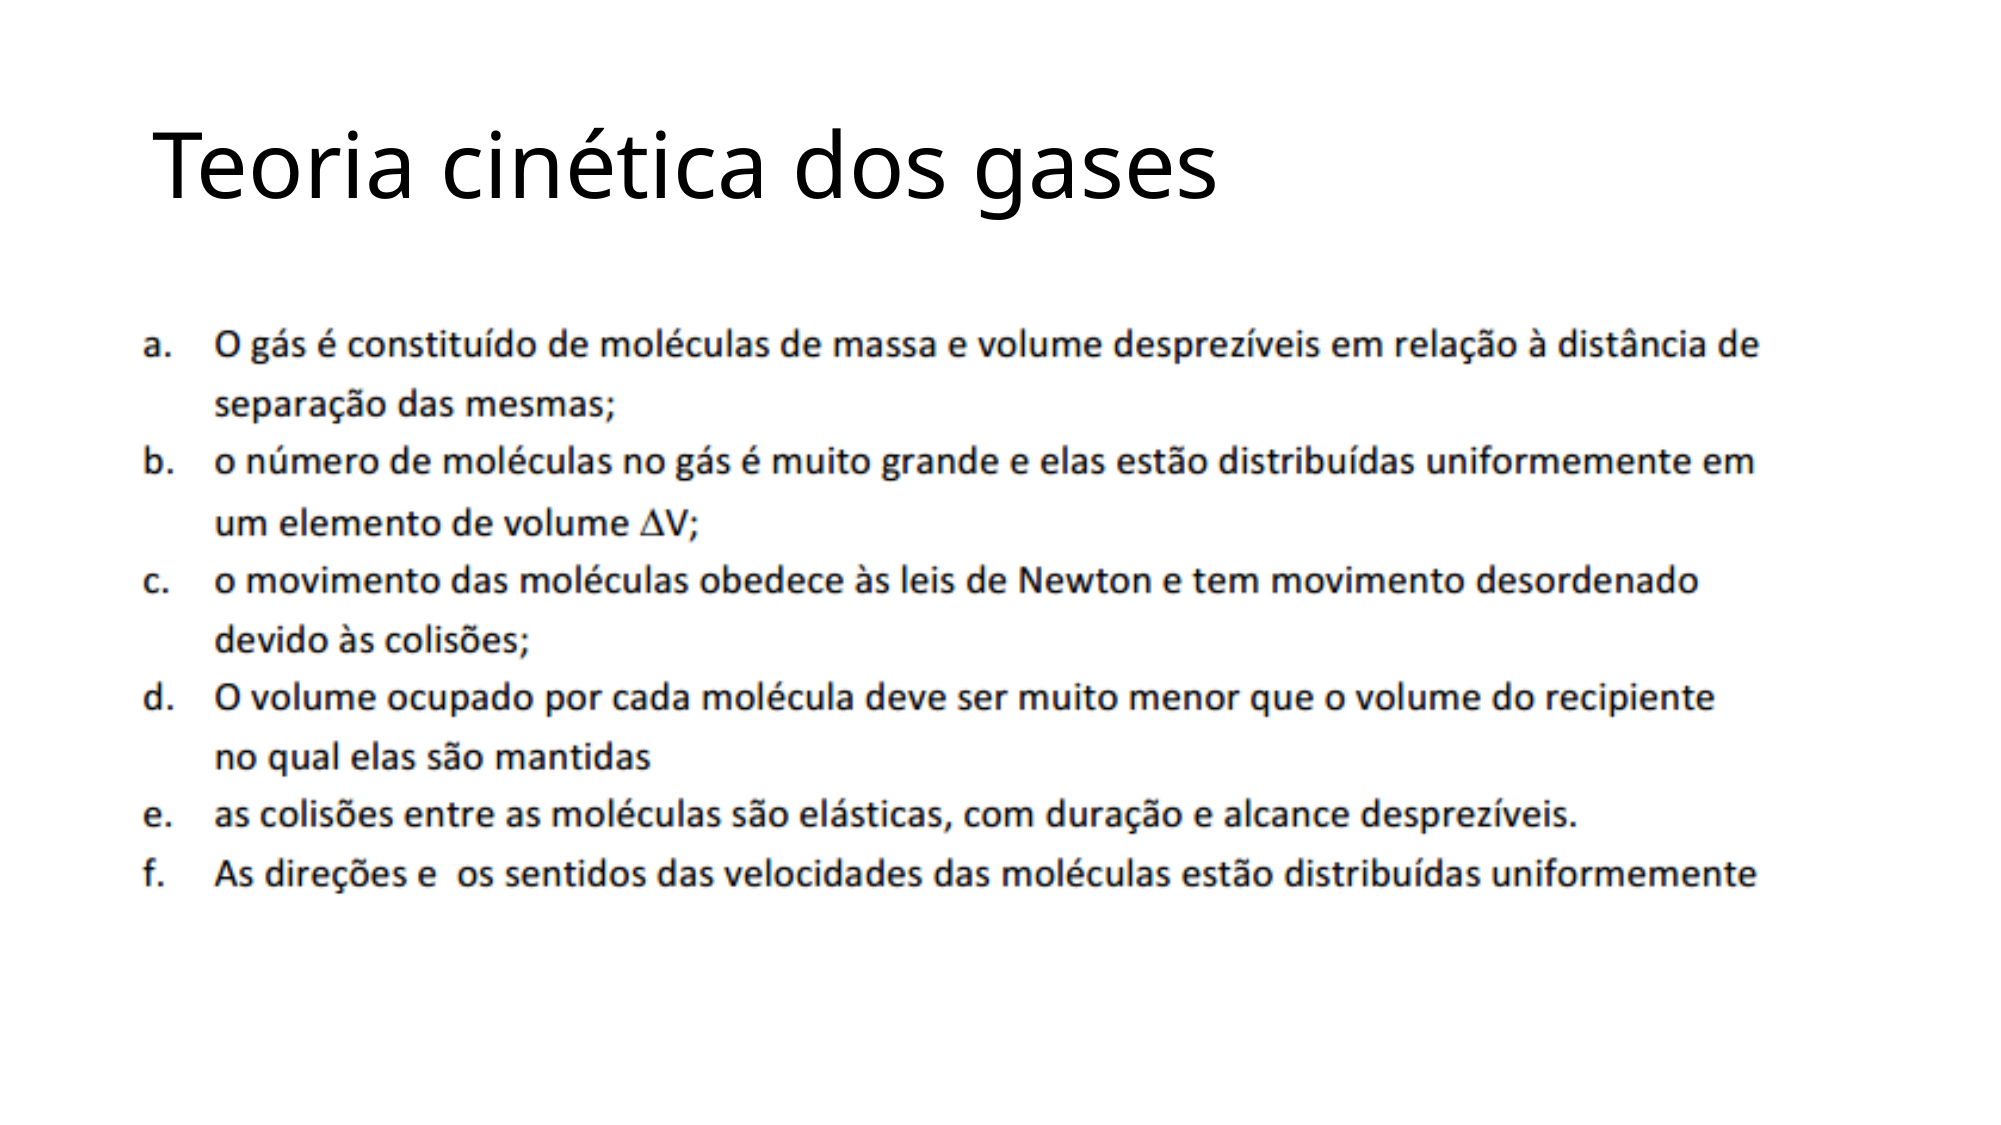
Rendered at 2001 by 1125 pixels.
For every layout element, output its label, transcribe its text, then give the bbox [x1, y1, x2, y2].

picture [110, 295, 1802, 912]
title Teoria cinética dos gases [137, 59, 1863, 278]
